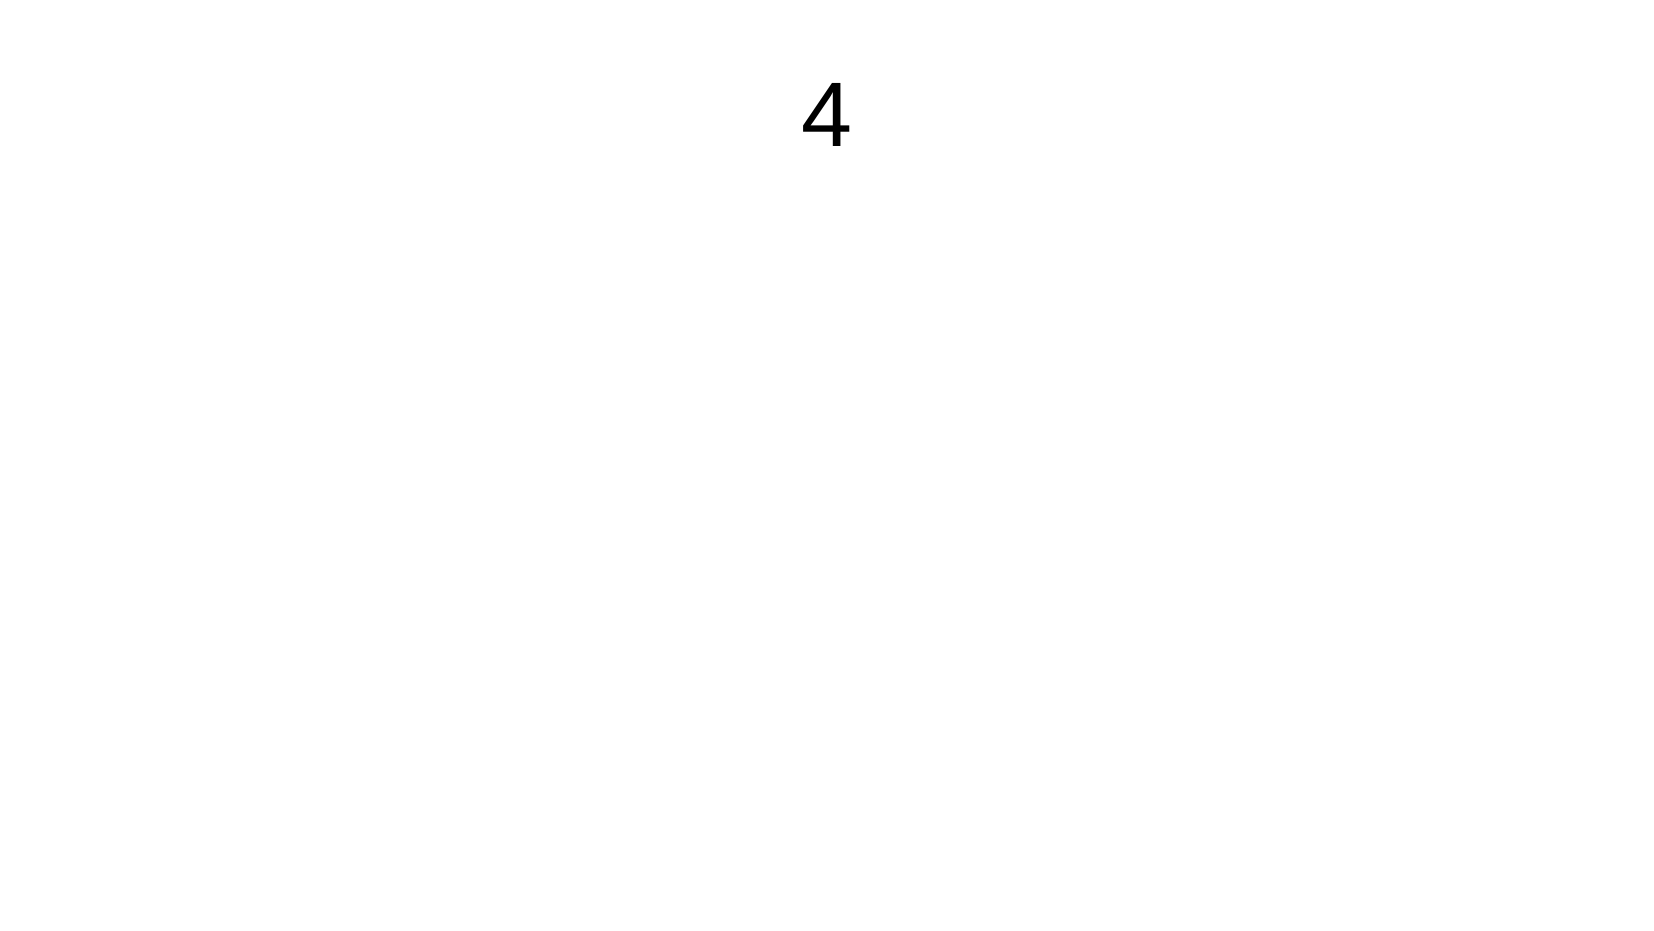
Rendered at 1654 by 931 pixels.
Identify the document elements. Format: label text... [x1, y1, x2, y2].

title 4 [82, 37, 1571, 193]
